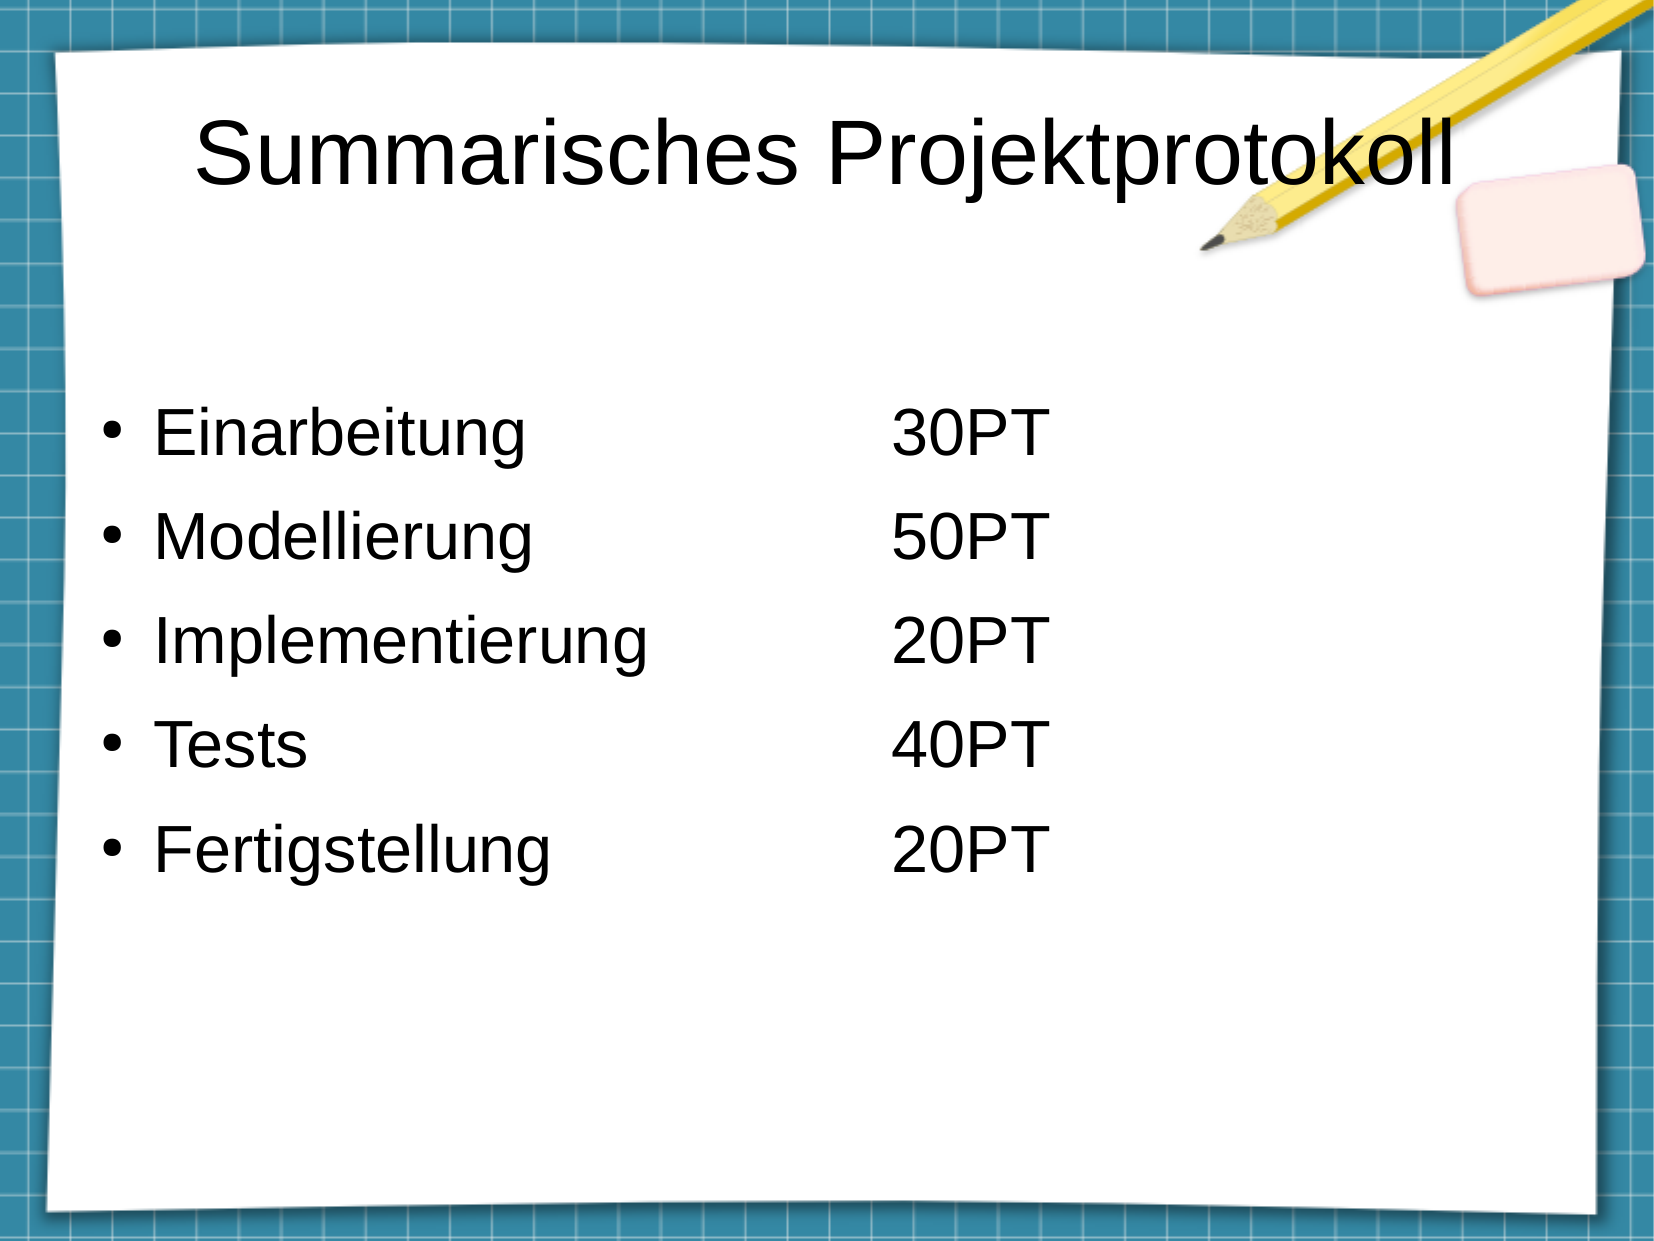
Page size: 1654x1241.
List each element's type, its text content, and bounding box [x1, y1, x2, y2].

picture [0, 0, 1654, 1241]
title Summarisches Projektprotokoll [82, 49, 1571, 257]
list Einarbeitung 30PT Modellierung 50PT Implementierung 20PT Tests 40PT Fertigstellung 20PT [82, 290, 1571, 1010]
